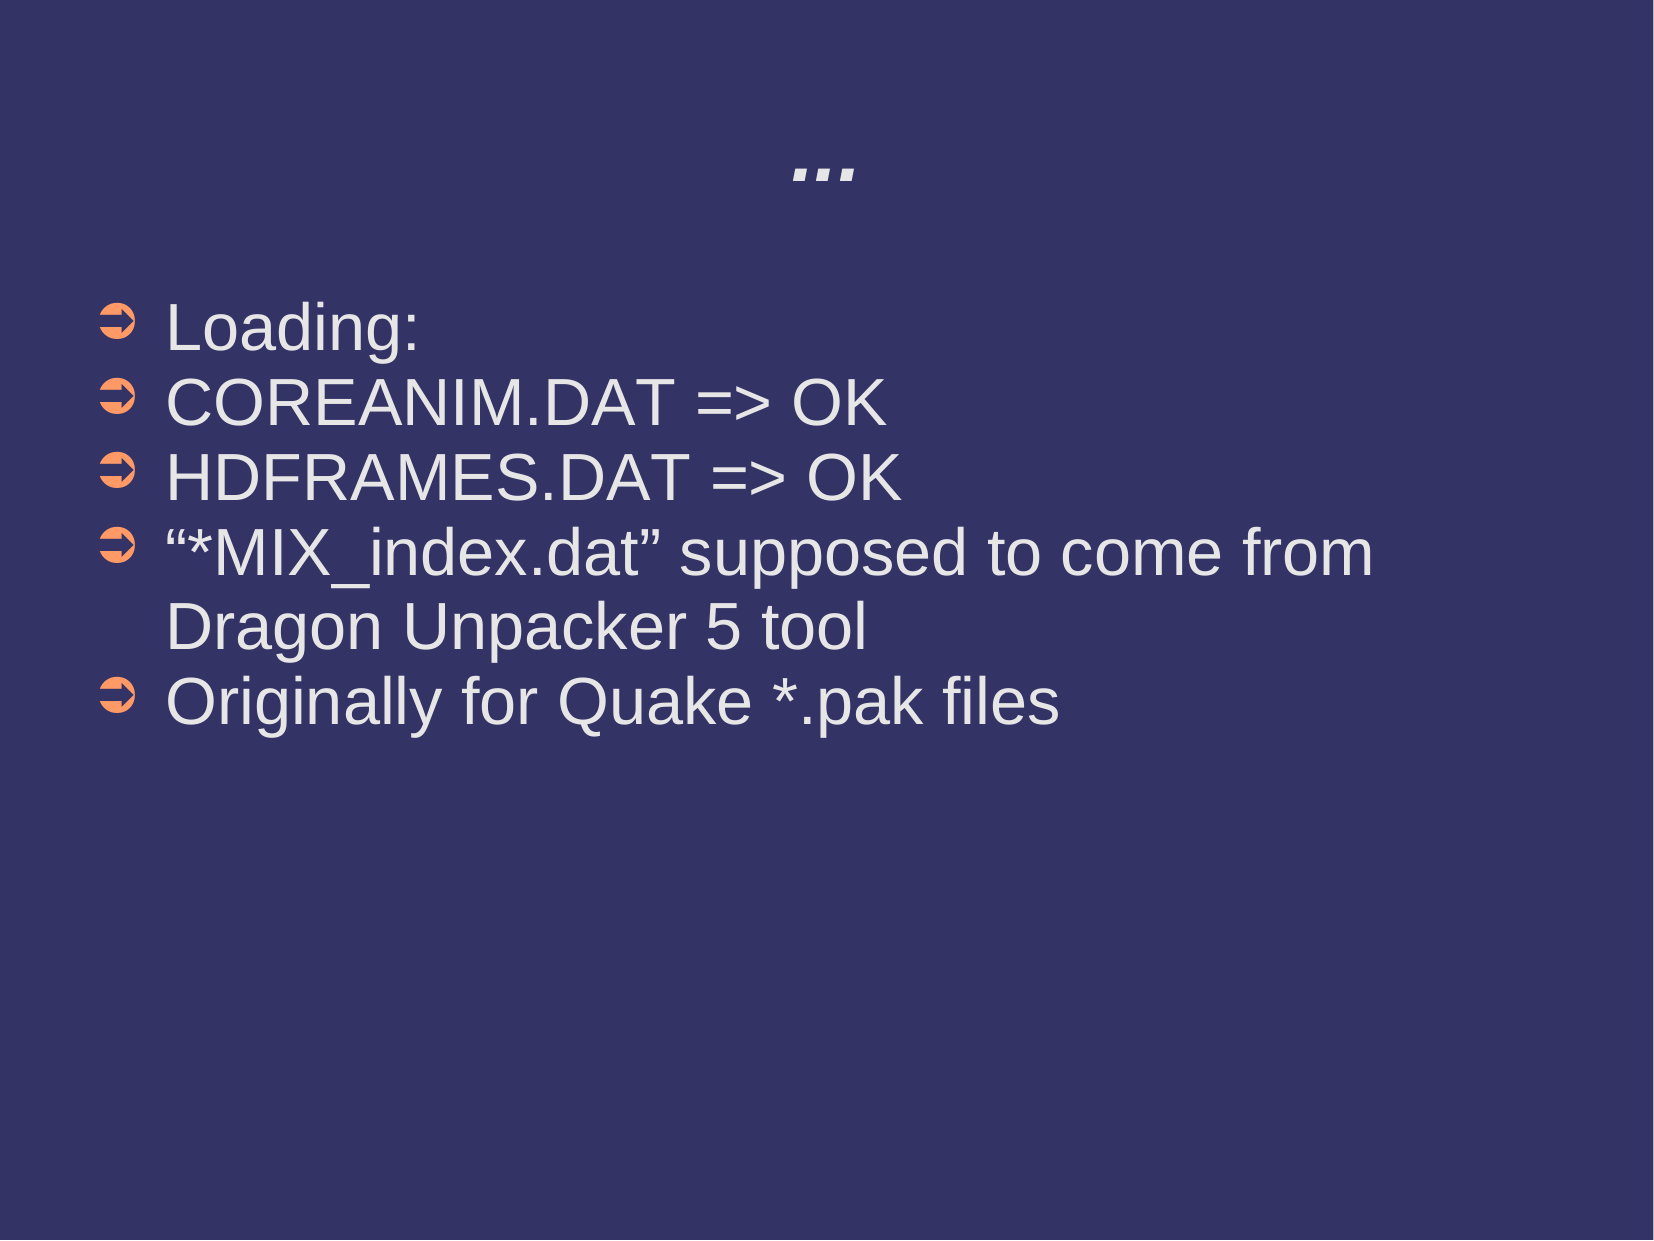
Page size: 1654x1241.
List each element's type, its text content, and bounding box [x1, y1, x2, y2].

list Loading: COREANIM.DAT => OK HDFRAMES.DAT => OK “*MIX_index.dat” supposed to come from Dragon Unpacker 5 tool Originally for Quake *.pak files [82, 290, 1571, 1109]
title ... [82, 49, 1571, 257]
